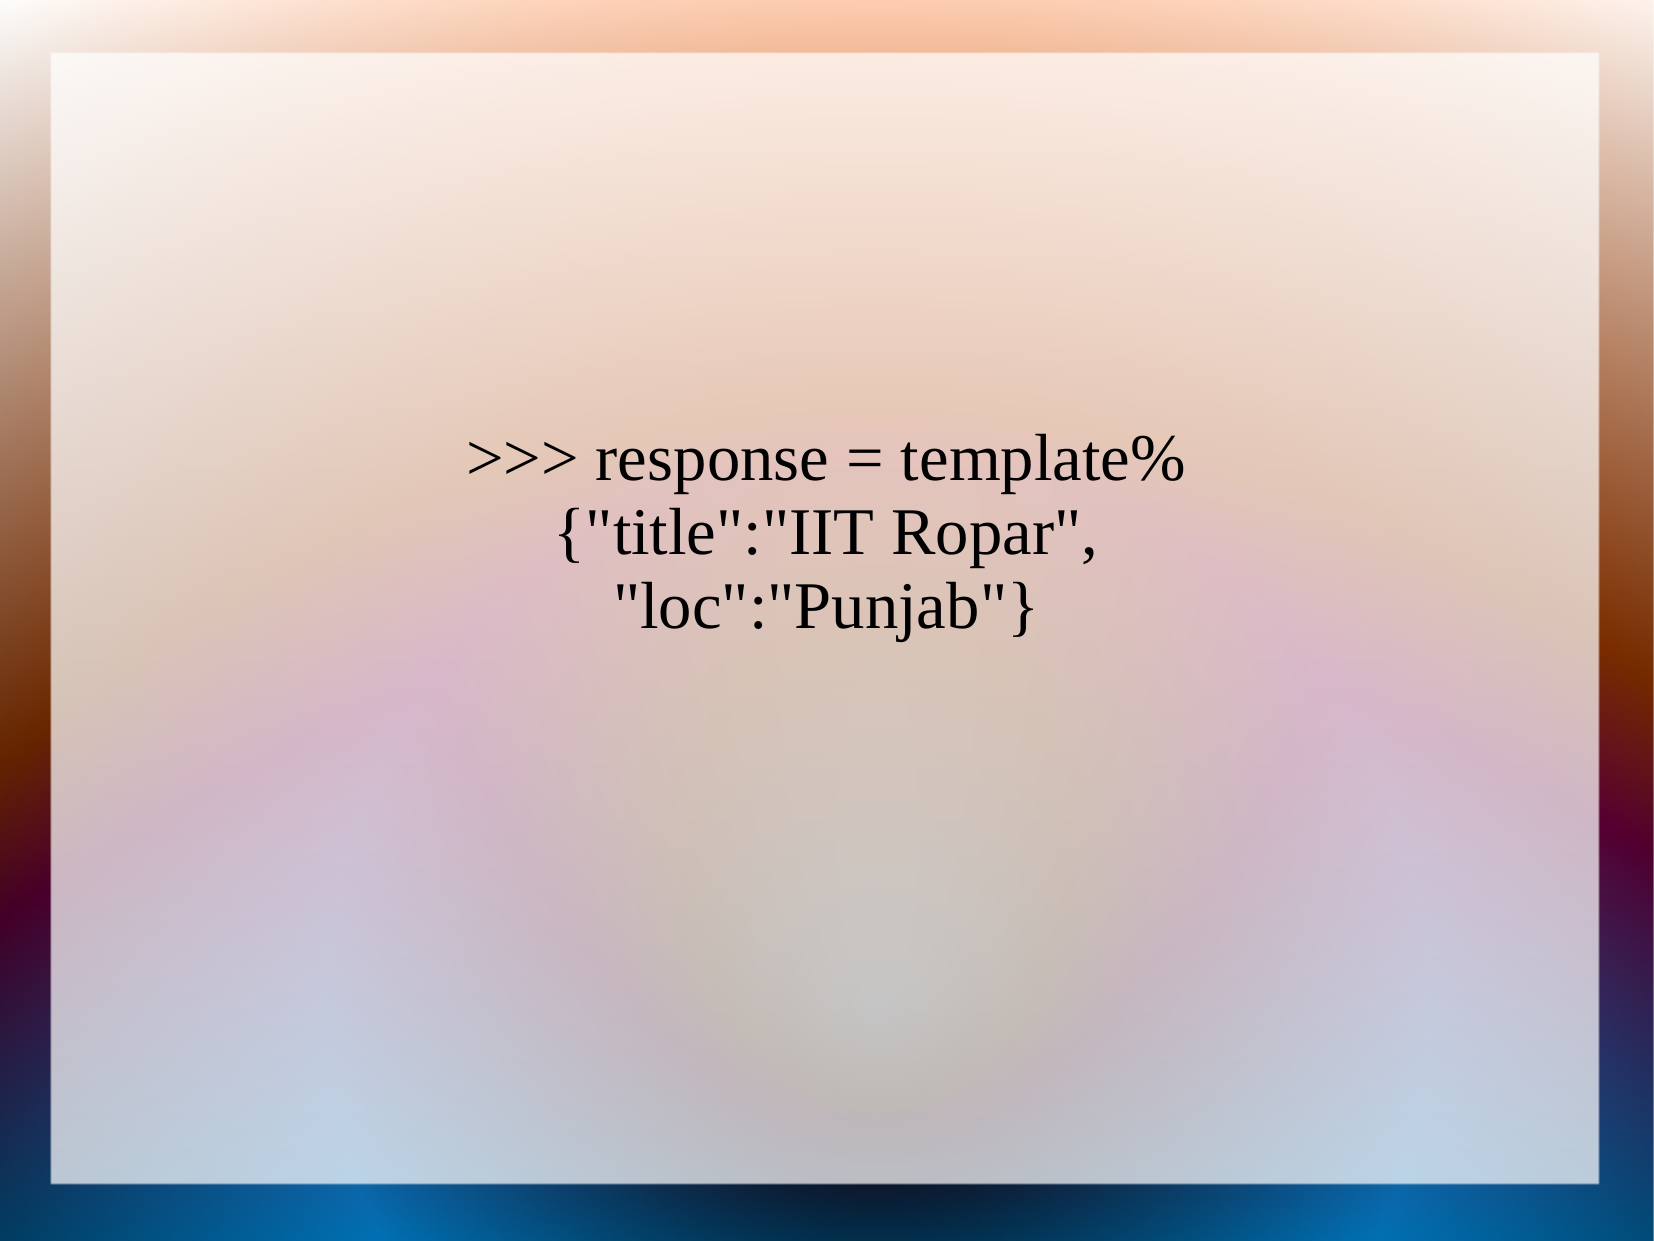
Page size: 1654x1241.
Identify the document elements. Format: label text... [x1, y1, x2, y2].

picture [0, 0, 1654, 1241]
subtitle >>> response = template% {"title":"IIT Ropar", "loc":"Punjab"} [82, 55, 1571, 1010]
